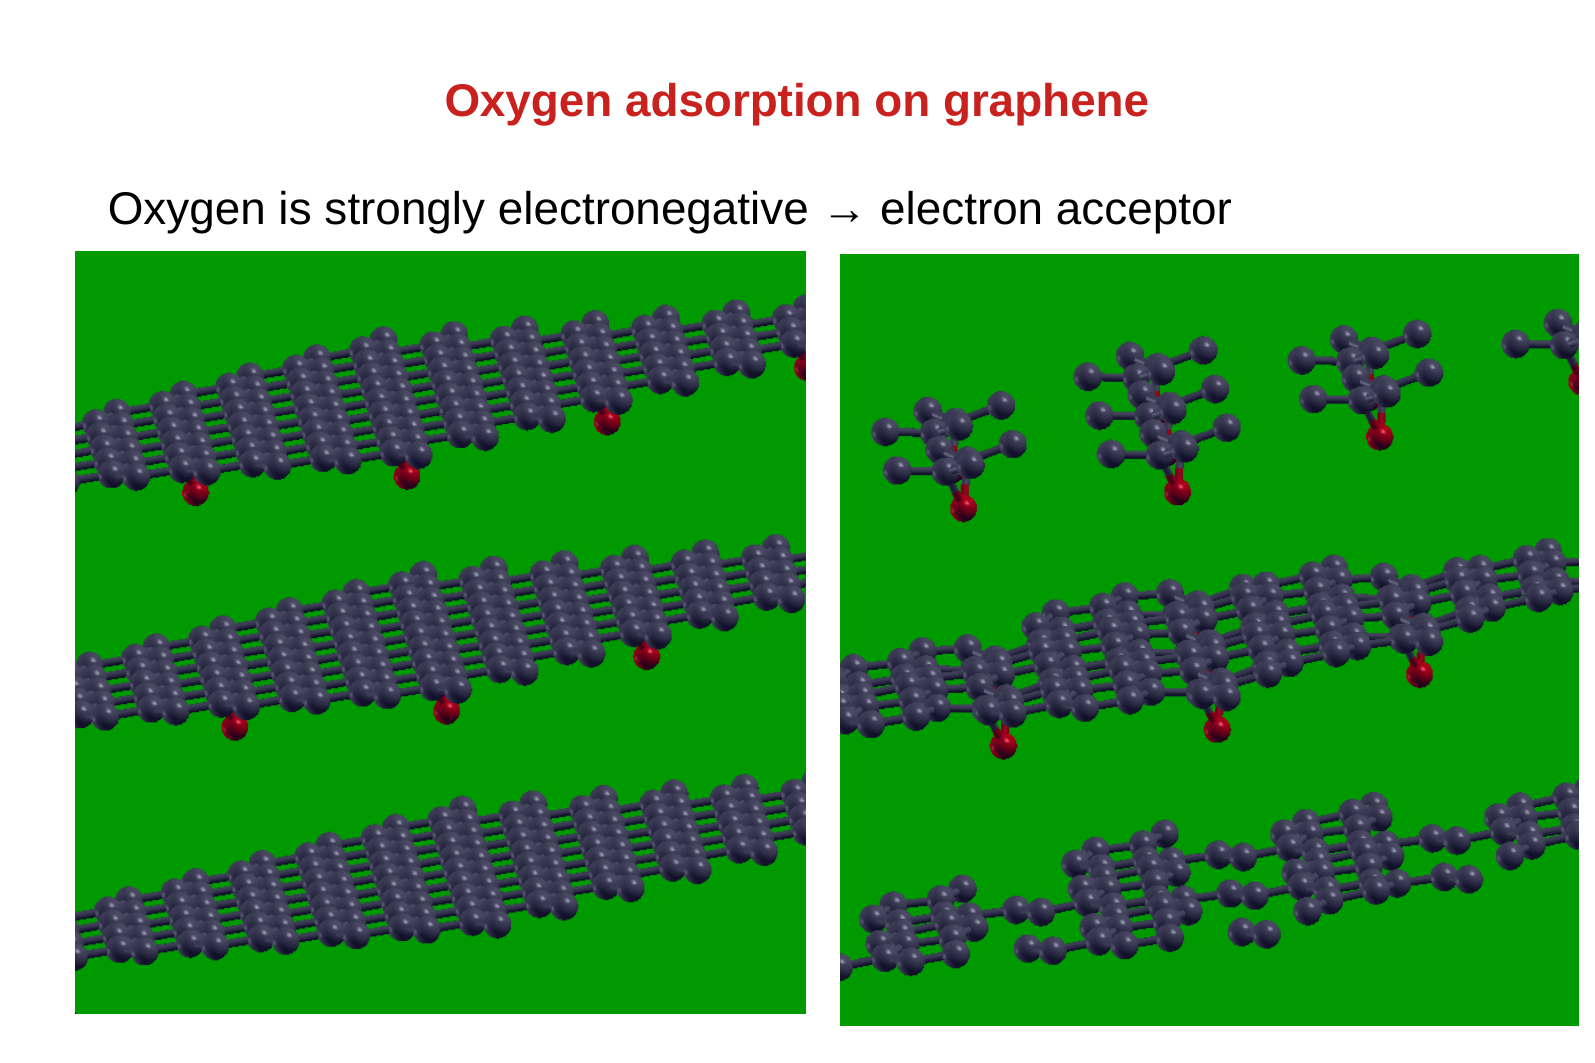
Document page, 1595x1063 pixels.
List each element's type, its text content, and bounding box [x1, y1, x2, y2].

picture [840, 254, 1579, 1026]
text_box Oxygen is strongly electronegative → electron acceptor [93, 175, 1563, 252]
picture [75, 251, 806, 1014]
text_box Oxygen adsorption on graphene [206, 67, 1388, 144]
